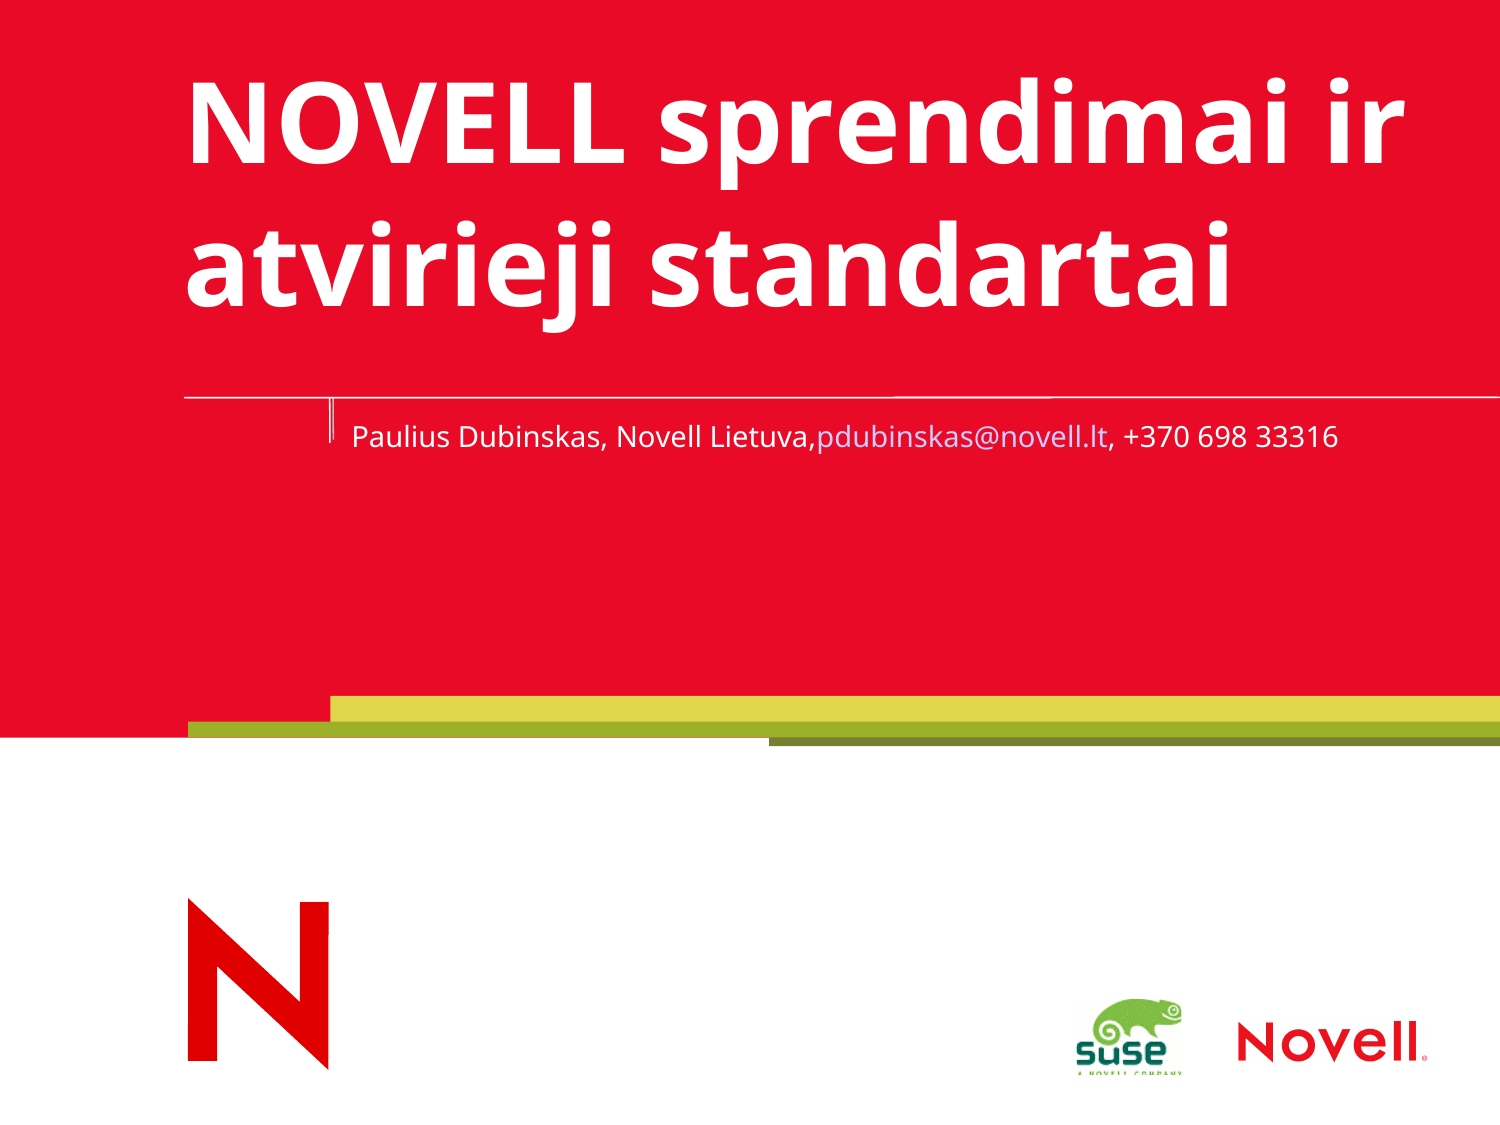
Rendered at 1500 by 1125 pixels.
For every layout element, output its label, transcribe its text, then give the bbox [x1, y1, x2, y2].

text_box Paulius Dubinskas, Novell Lietuva,pdubinskas@novell.lt, +370 698 33316 [336, 408, 1355, 502]
picture [1238, 1021, 1428, 1063]
title NOVELL sprendimai ir atvirieji standartai [168, 100, 1478, 488]
